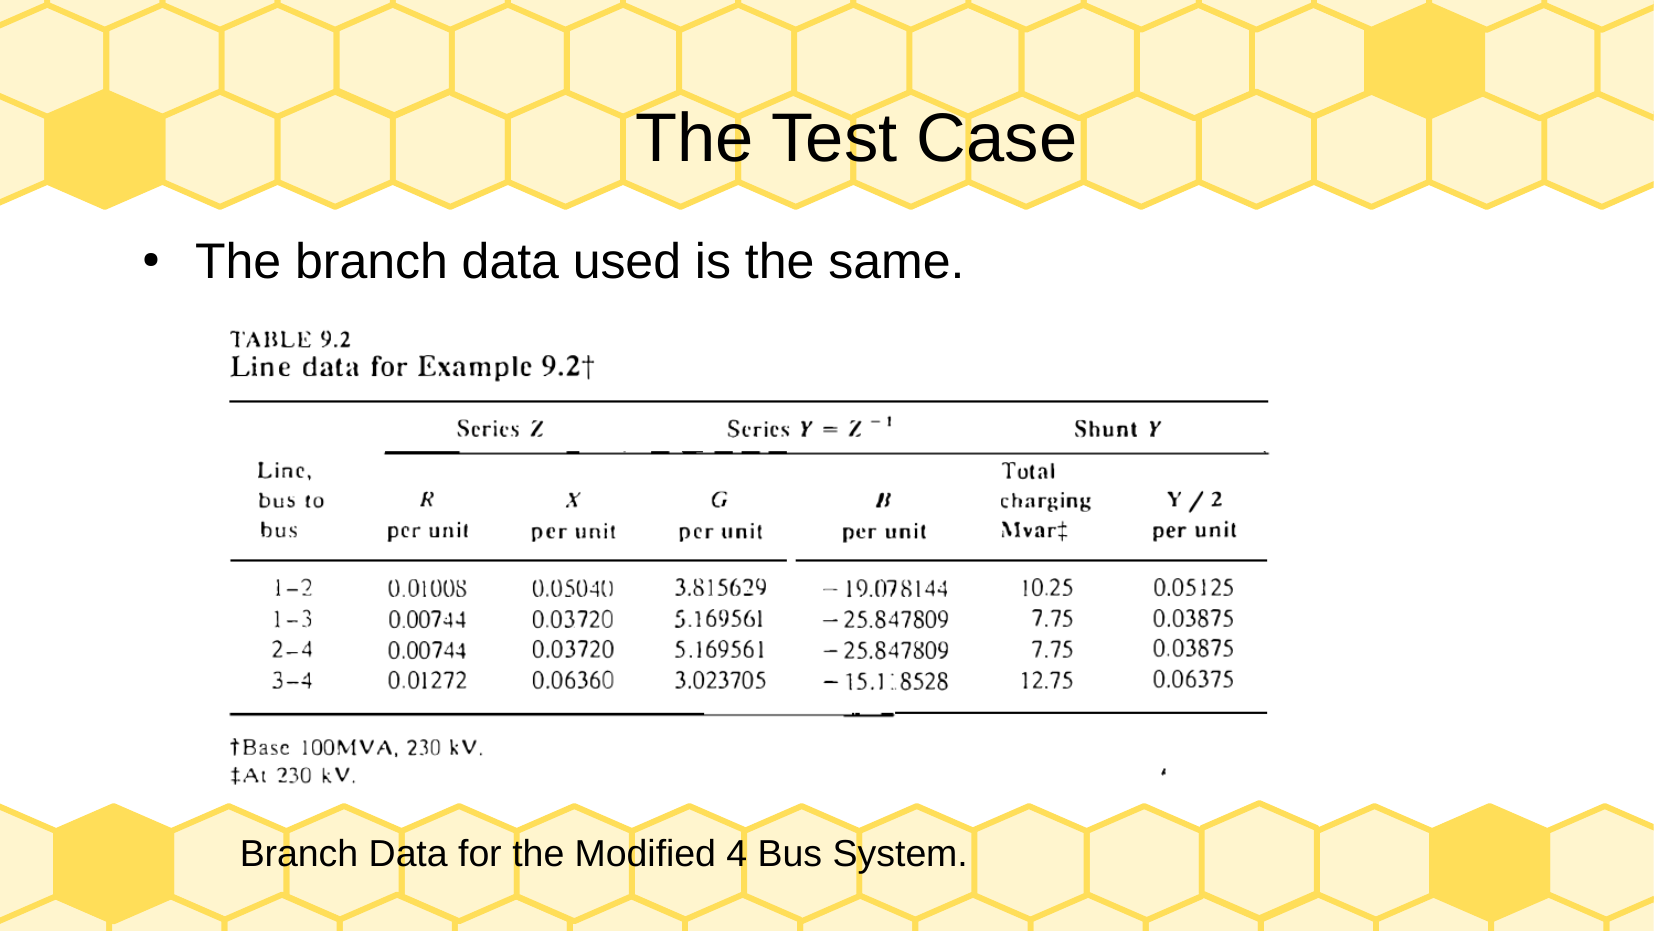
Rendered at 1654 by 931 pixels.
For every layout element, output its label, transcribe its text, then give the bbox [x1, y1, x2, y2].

title The Test Case [112, 37, 1601, 238]
list The branch data used is the same. [124, 233, 1613, 376]
text_box Branch Data for the Modified 4 Bus System. [225, 825, 984, 882]
picture [225, 322, 1276, 788]
